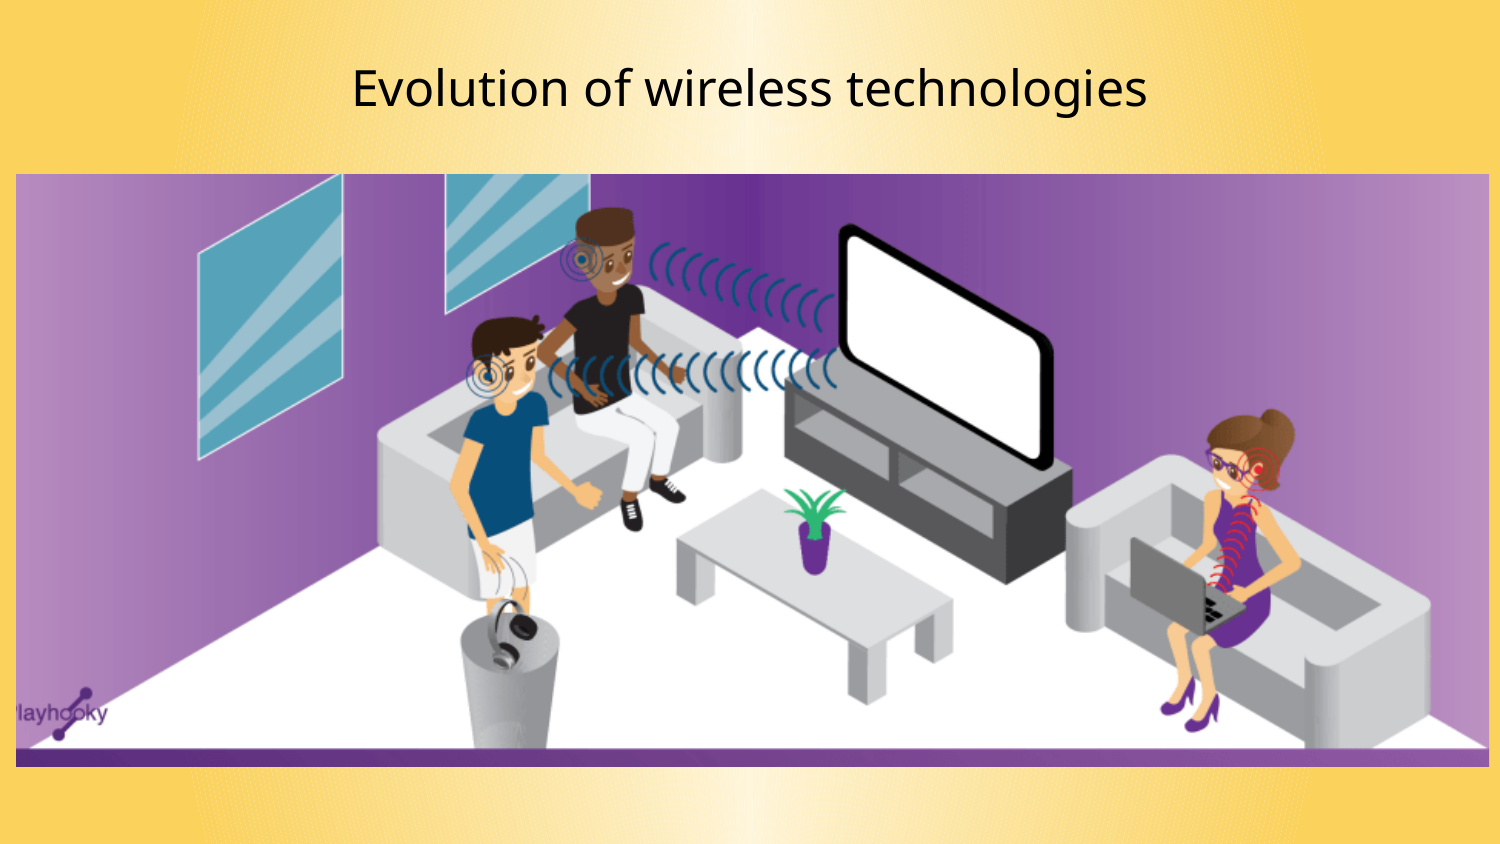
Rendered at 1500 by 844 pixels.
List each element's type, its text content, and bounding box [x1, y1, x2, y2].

text_box Evolution of wireless technologies [234, 41, 1266, 132]
picture [16, 174, 1490, 767]
